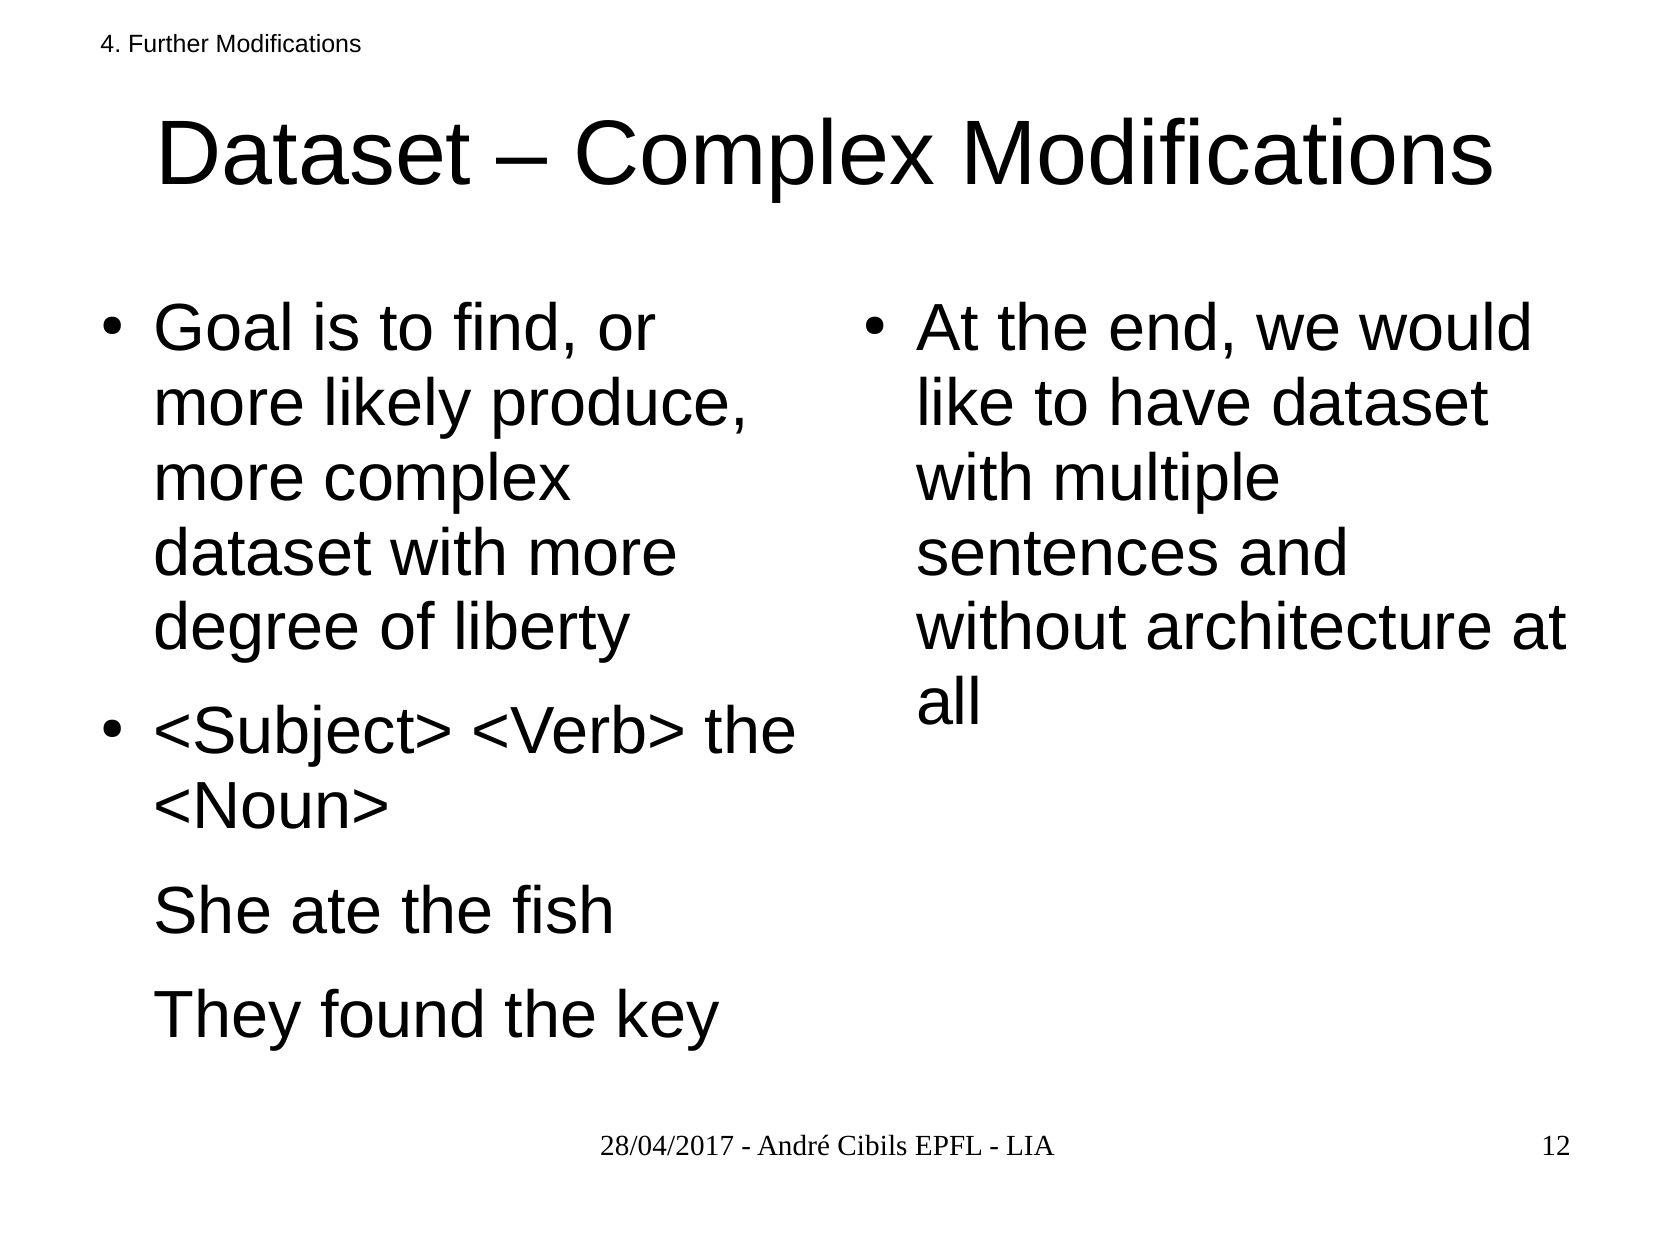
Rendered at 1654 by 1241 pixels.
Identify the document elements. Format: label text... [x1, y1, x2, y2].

list Goal is to find, or more likely produce, more complex dataset with more degree of liberty <Subject> <Verb> the <Noun> She ate the fish They found the key [82, 290, 809, 1109]
title Dataset – Complex Modifications [82, 49, 1571, 257]
list 4. Further Modifications [29, 29, 945, 58]
list At the end, we would like to have dataset with multiple sentences and without architecture at all [845, 290, 1572, 1109]
